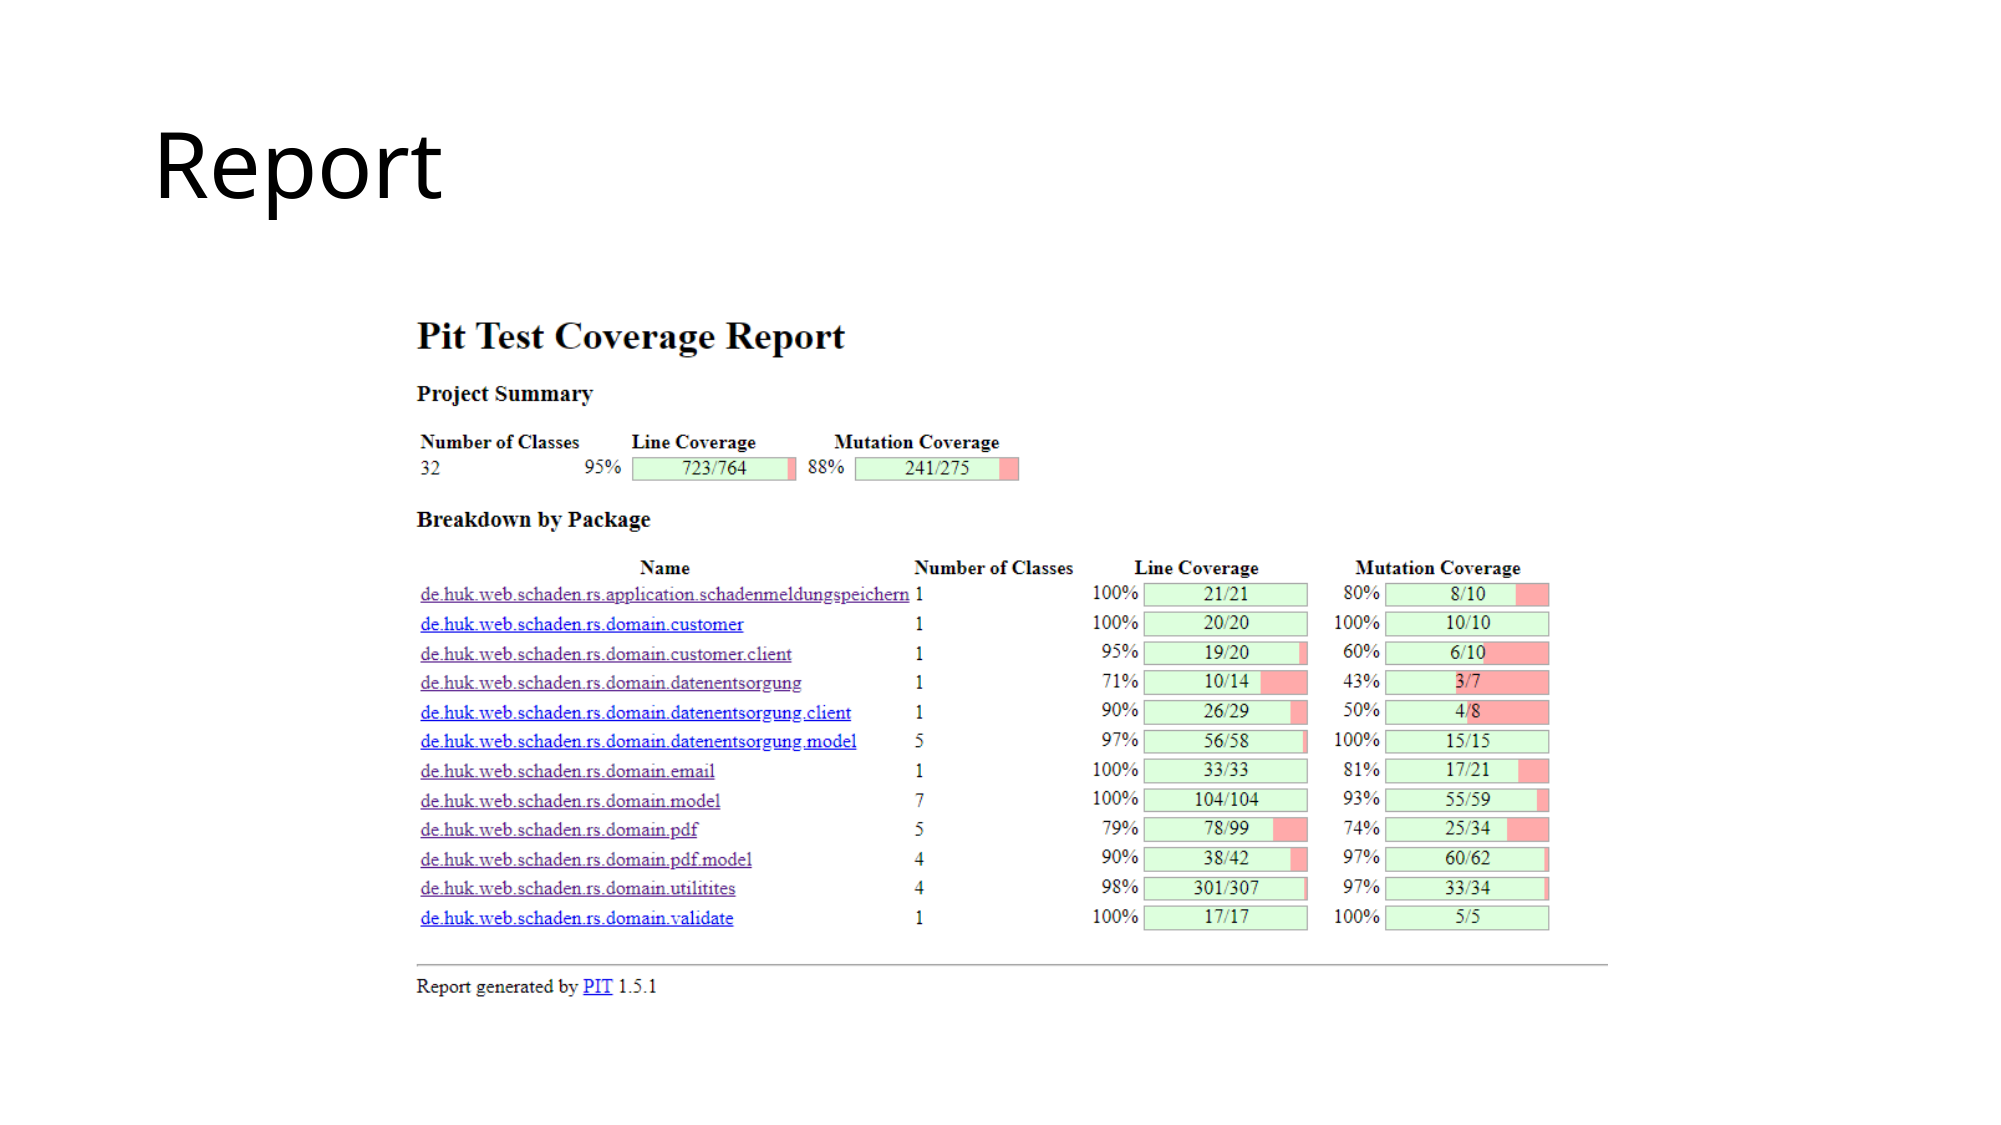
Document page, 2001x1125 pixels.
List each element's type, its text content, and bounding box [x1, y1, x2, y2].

title Report [137, 59, 1863, 278]
picture [392, 299, 1608, 1014]
